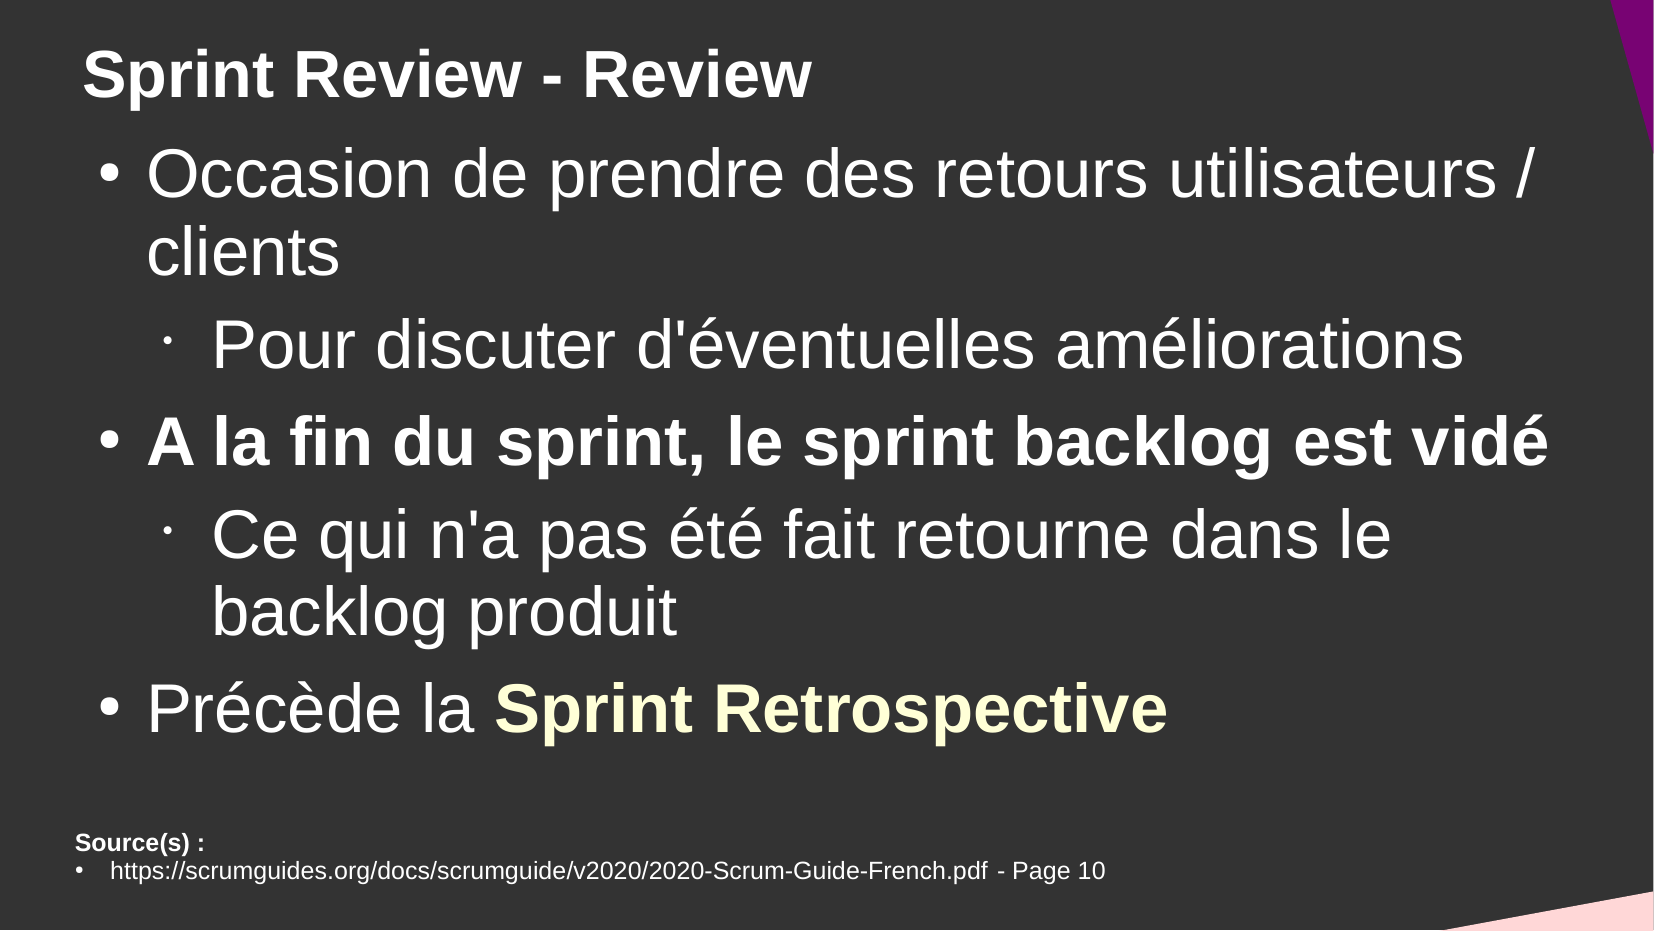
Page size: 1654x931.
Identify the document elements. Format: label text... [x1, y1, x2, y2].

list Occasion de prendre des retours utilisateurs / clients Pour discuter d'éventuelles améliorations A la fin du sprint, le sprint backlog est vidé Ce qui n'a pas été fait retourne dans le backlog produit Précède la Sprint Retrospective [80, 135, 1620, 756]
text_box [1438, 891, 1654, 931]
text_box [1610, 0, 1654, 156]
title Sprint Review - Review [82, 37, 1571, 122]
text_box Source(s) : https://scrumguides.org/docs/scrumguide/v2020/2020-Scrum-Guide-French.pdf - Page 10 [60, 821, 1546, 921]
